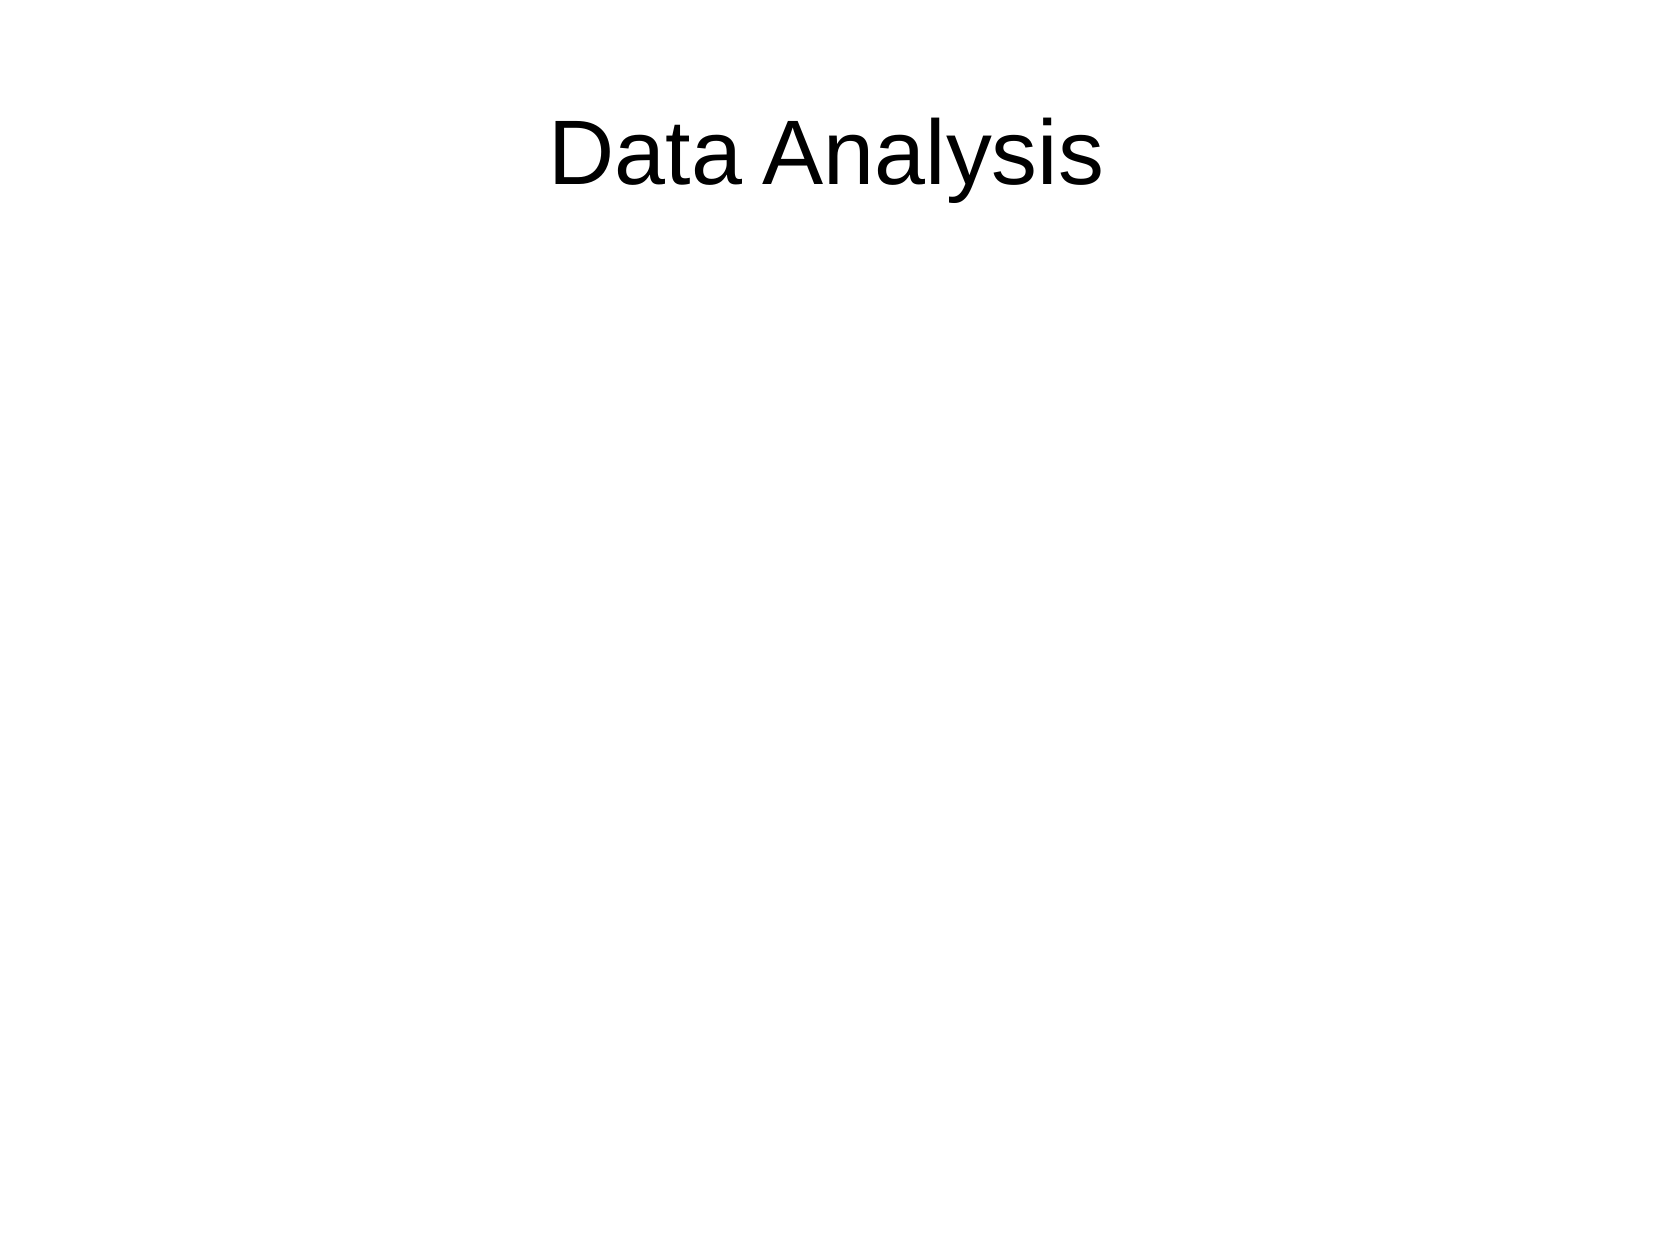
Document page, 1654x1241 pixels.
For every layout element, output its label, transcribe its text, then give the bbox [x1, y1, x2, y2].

title Data Analysis [82, 49, 1571, 257]
